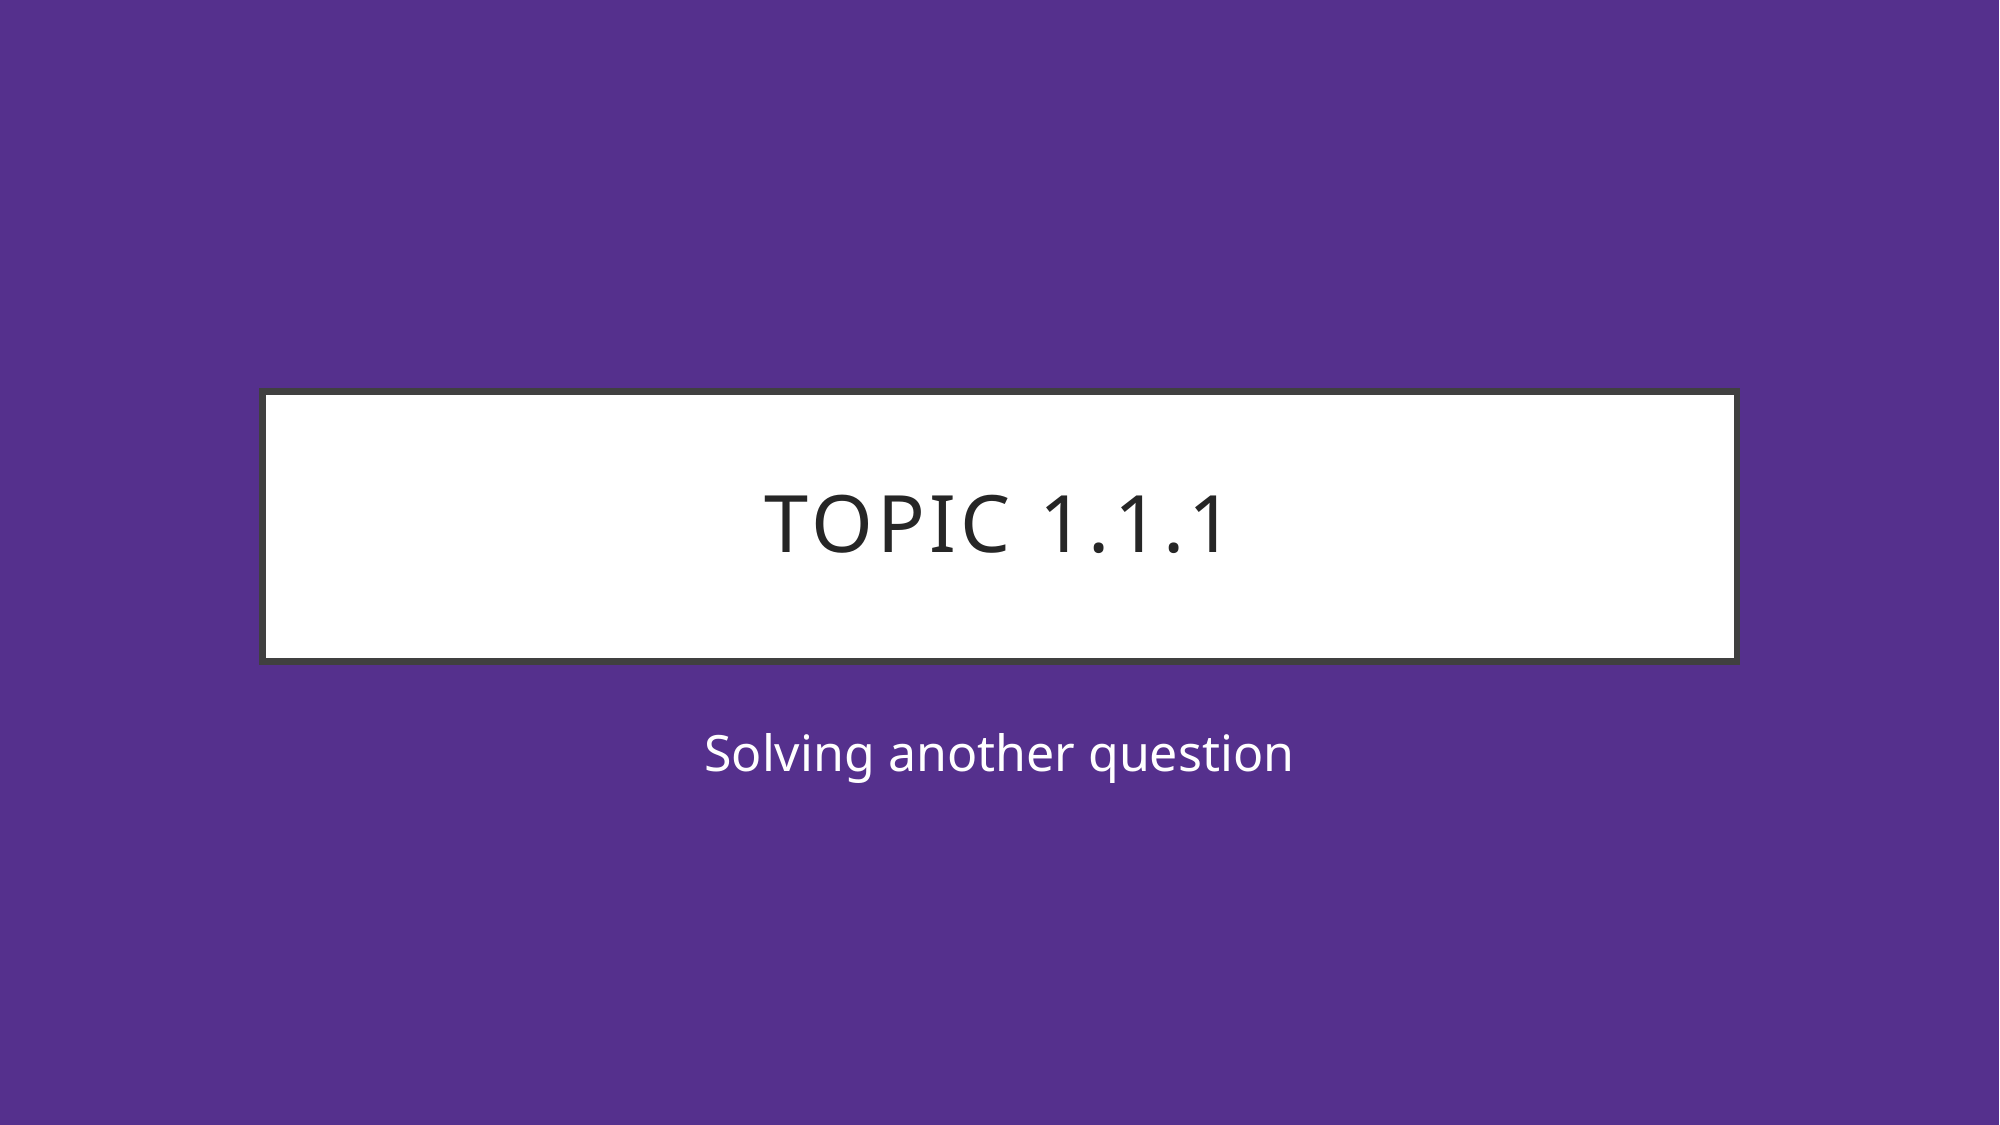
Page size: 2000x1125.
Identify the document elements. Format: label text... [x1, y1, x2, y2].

title Topic 1.1.1 [262, 391, 1737, 662]
list Solving another question [442, 713, 1558, 984]
